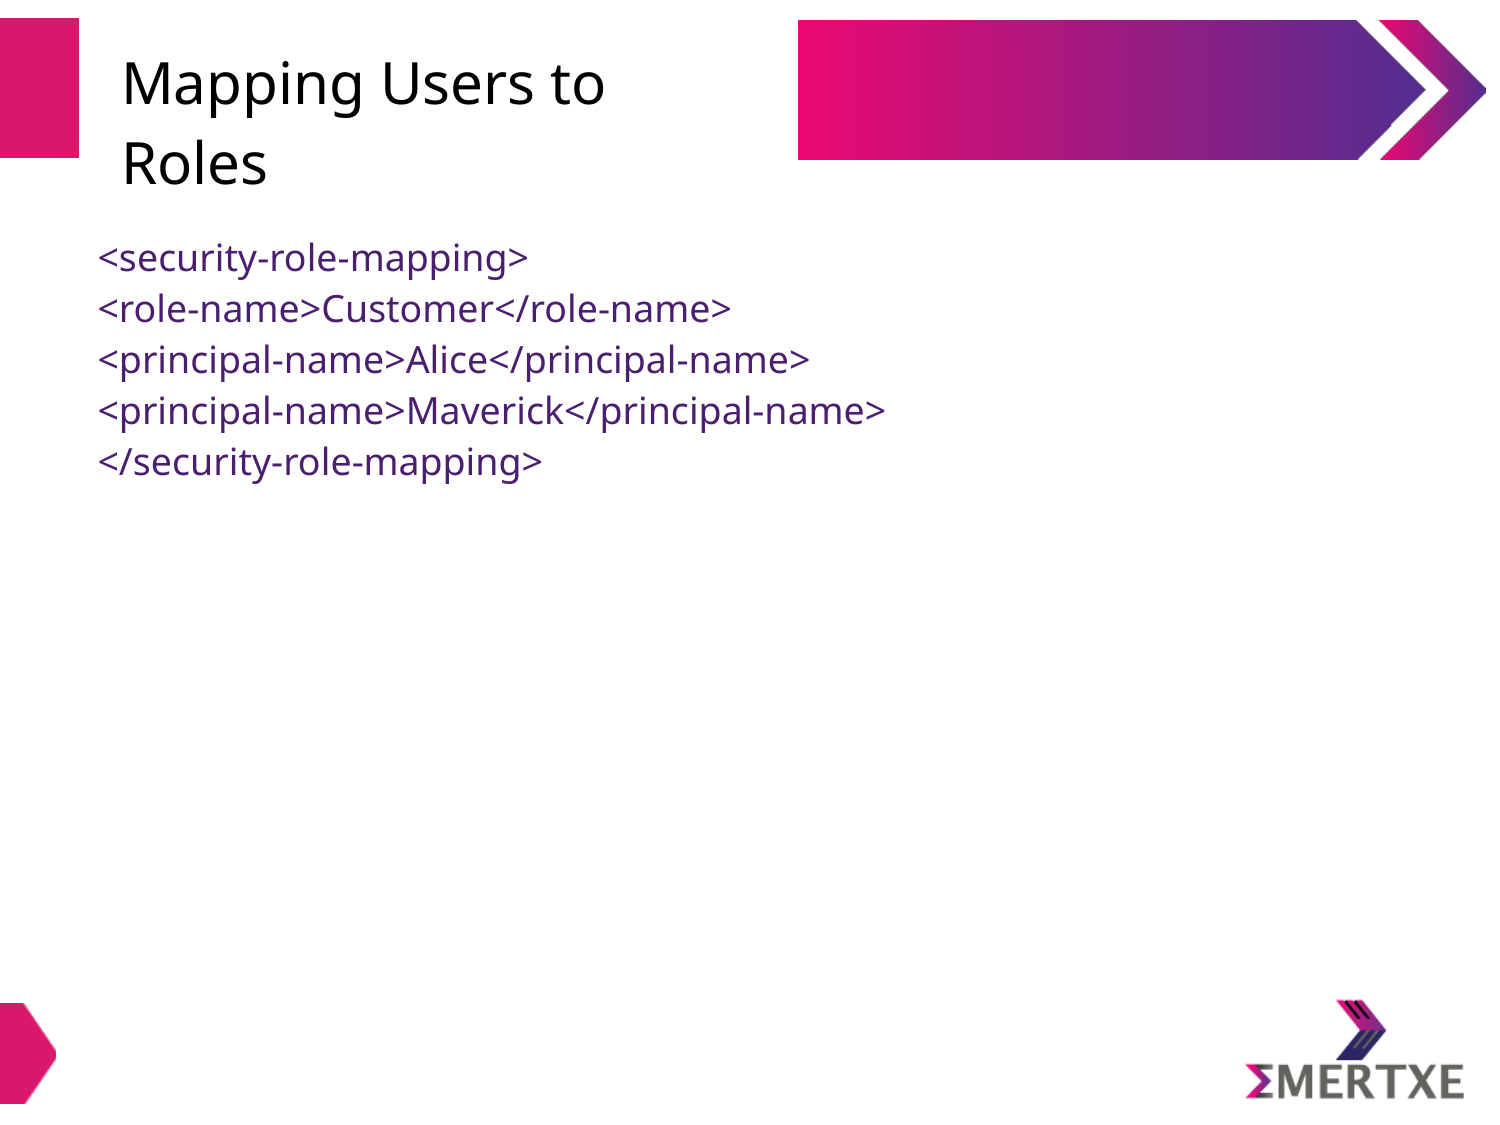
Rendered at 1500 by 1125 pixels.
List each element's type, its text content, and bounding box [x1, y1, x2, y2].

picture [1245, 996, 1465, 1099]
picture [798, 20, 1486, 160]
text_box Mapping Users to Roles [106, 35, 756, 187]
text_box <security-role-mapping> <role-name>Customer</role-name> <principal-name>Alice</principal-name> <principal-name>Maverick</principal-name> </security-role-mapping> [82, 224, 1418, 460]
